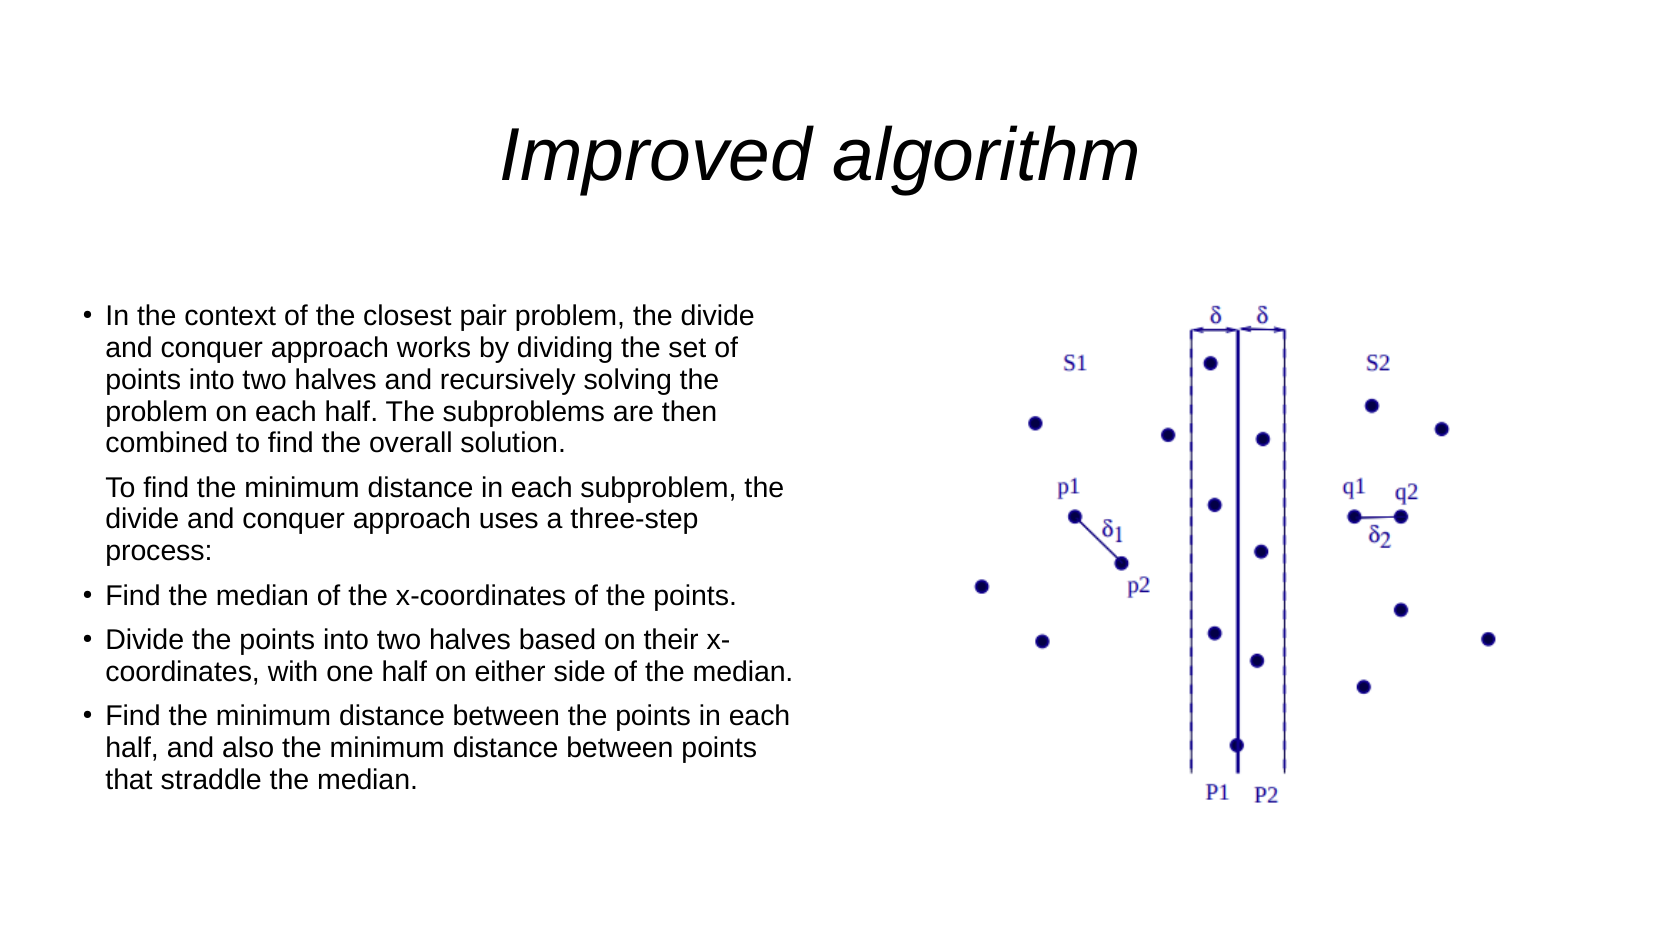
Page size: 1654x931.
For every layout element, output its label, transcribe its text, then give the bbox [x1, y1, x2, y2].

title Improved algorithm [76, 76, 1565, 232]
picture [937, 299, 1547, 840]
list In the context of the closest pair problem, the divide and conquer approach works by dividing the set of points into two halves and recursively solving the problem on each half. The subproblems are then combined to find the overall solution. To find the minimum distance in each subproblem, the divide and conquer approach uses a three-step process: Find the median of the x-coordinates of the points. Divide the points into two halves based on their x-coordinates, with one half on either side of the median. Find the minimum distance between the points in each half, and also the minimum distance between points that straddle the median. [75, 300, 802, 840]
